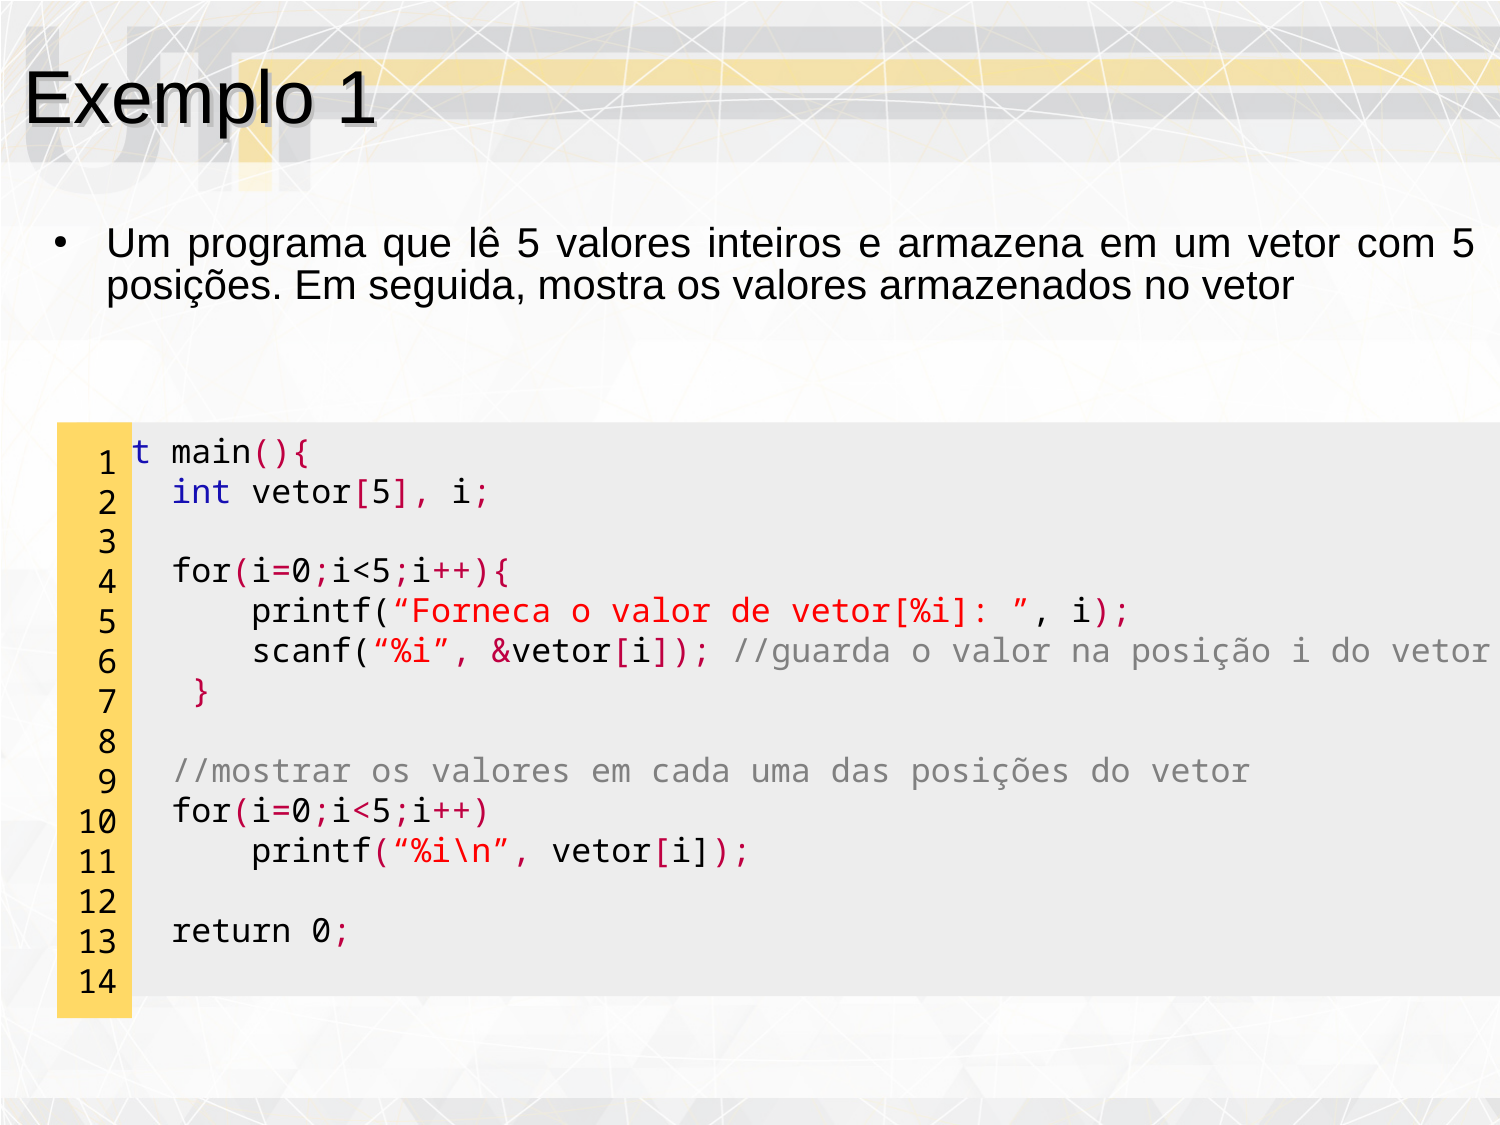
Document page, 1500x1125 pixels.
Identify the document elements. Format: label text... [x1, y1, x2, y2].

title Exemplo 1 [23, 18, 1489, 178]
list Um programa que lê 5 valores inteiros e armazena em um vetor com 5 posições. Em seguida, mostra os valores armazenados no vetor [35, 224, 1477, 1087]
text_box 1 2 3 4 5 6 7 8 9 10 11 12 13 14 [57, 422, 132, 1019]
text_box int main(){ int vetor[5], i; for(i=0;i<5;i++){ printf(“Forneca o valor de vetor[%i]: ”, i); scanf(“%i”, &vetor[i]); //guarda o valor na posição i do vetor } //mostrar os valores em cada uma das posições do vetor for(i=0;i<5;i++) printf(“%i\n”, vetor[i]); return 0; } [132, 422, 1500, 997]
